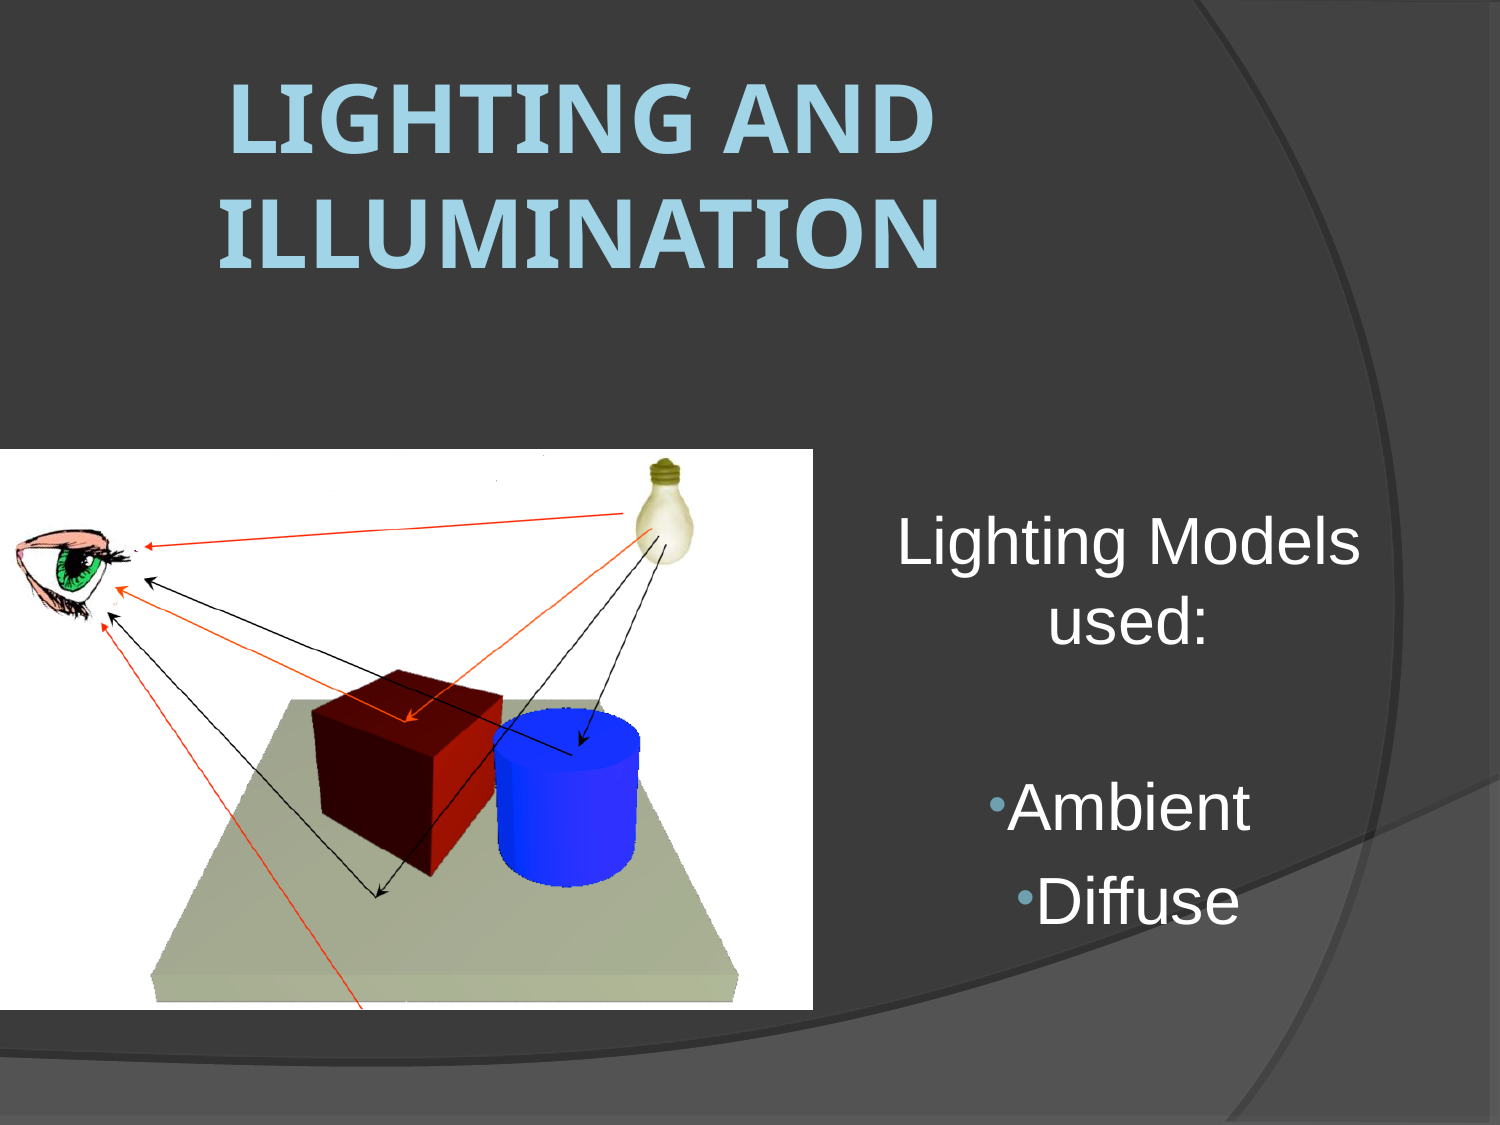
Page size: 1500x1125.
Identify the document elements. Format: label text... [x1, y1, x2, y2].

picture [0, 449, 813, 1010]
subtitle Lighting Models used: Ambient Diffuse [813, 487, 1439, 938]
title Lighting and illumination [50, 50, 1113, 428]
